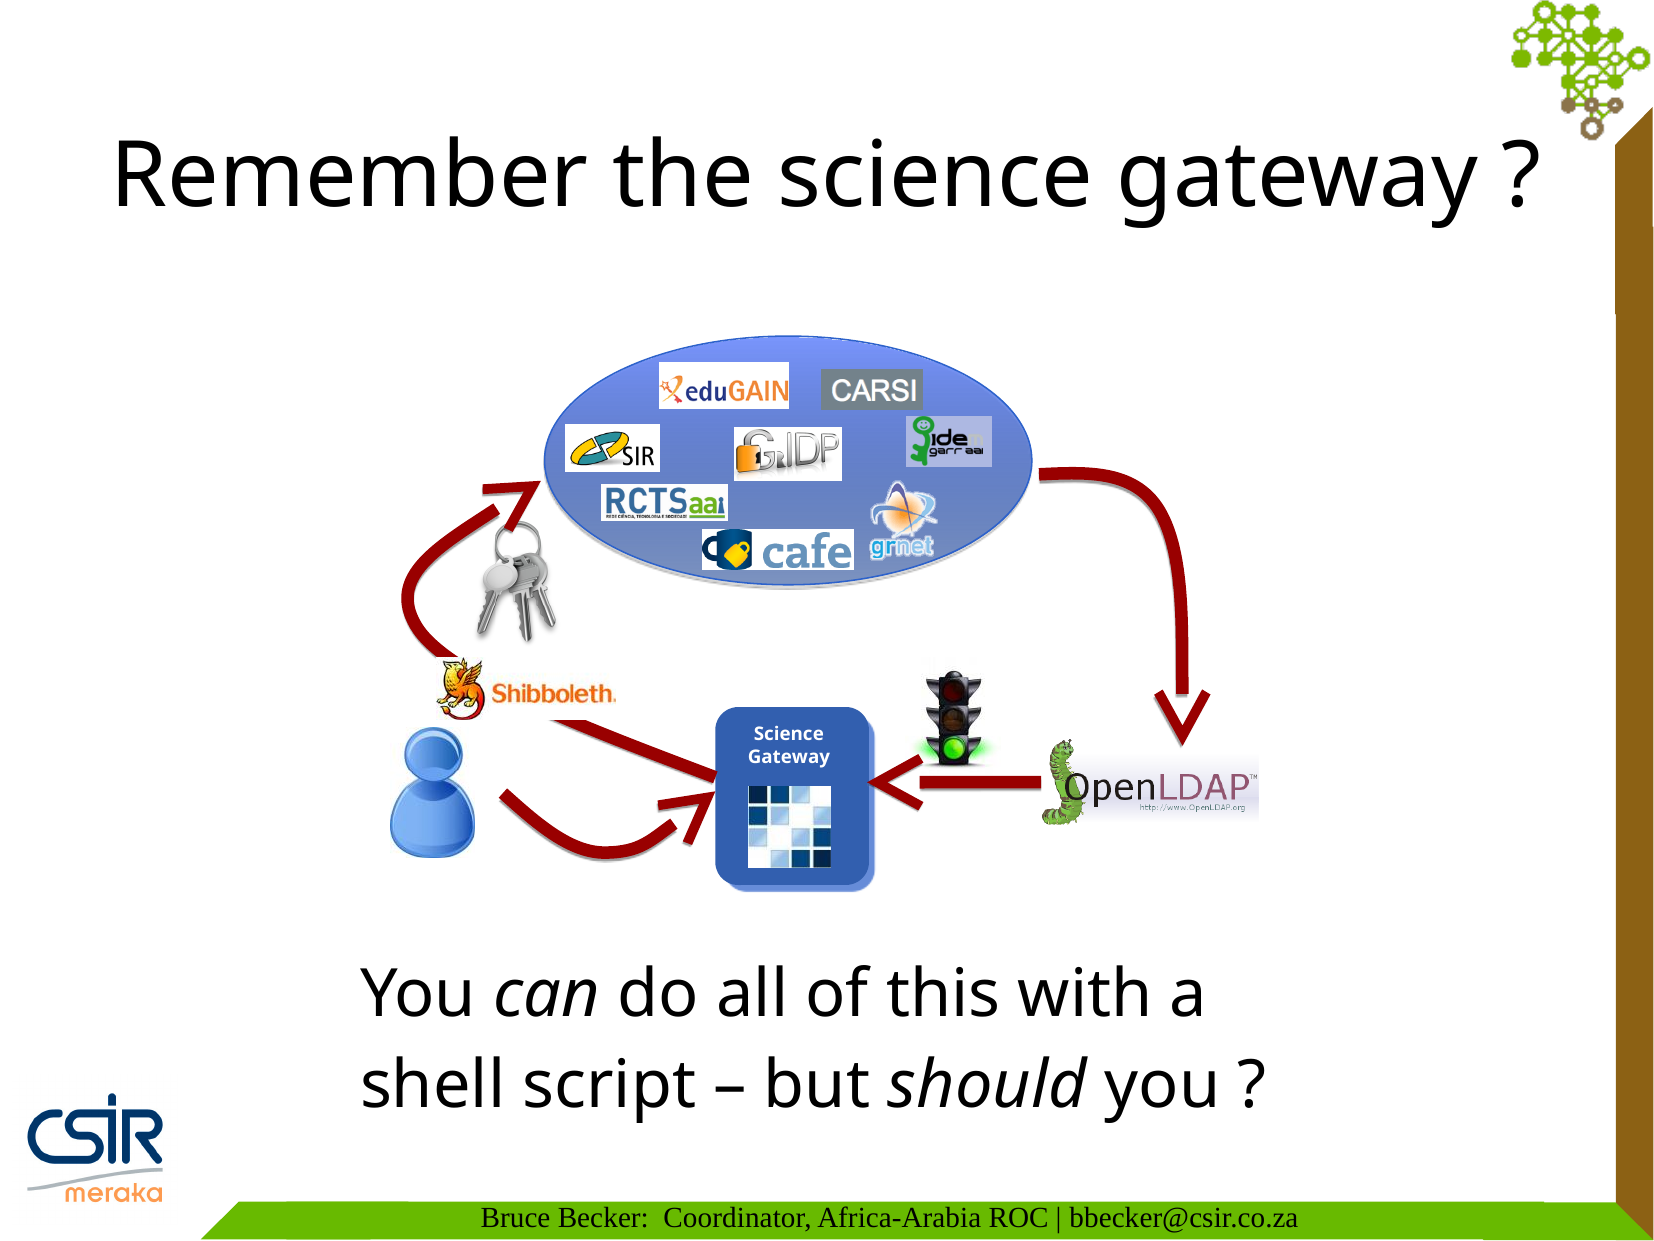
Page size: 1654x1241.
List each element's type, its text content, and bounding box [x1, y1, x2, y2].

list You can do all of this with a shell script – but should you ? [360, 945, 1271, 1175]
picture [702, 529, 854, 570]
picture [905, 415, 993, 467]
picture [905, 657, 1002, 780]
picture [659, 362, 789, 409]
picture [453, 520, 581, 648]
picture [748, 786, 831, 868]
picture [821, 369, 923, 410]
picture [734, 427, 842, 481]
text_box Science Gateway [715, 707, 869, 886]
picture [390, 727, 475, 858]
picture [453, 520, 466, 529]
picture [565, 424, 660, 473]
picture [865, 480, 939, 562]
picture [12, 1074, 178, 1225]
picture [1503, 0, 1654, 144]
text_box [544, 336, 1032, 585]
title Remember the science gateway ? [82, 67, 1571, 275]
picture [436, 657, 616, 720]
picture [601, 484, 728, 521]
picture [1042, 739, 1259, 825]
